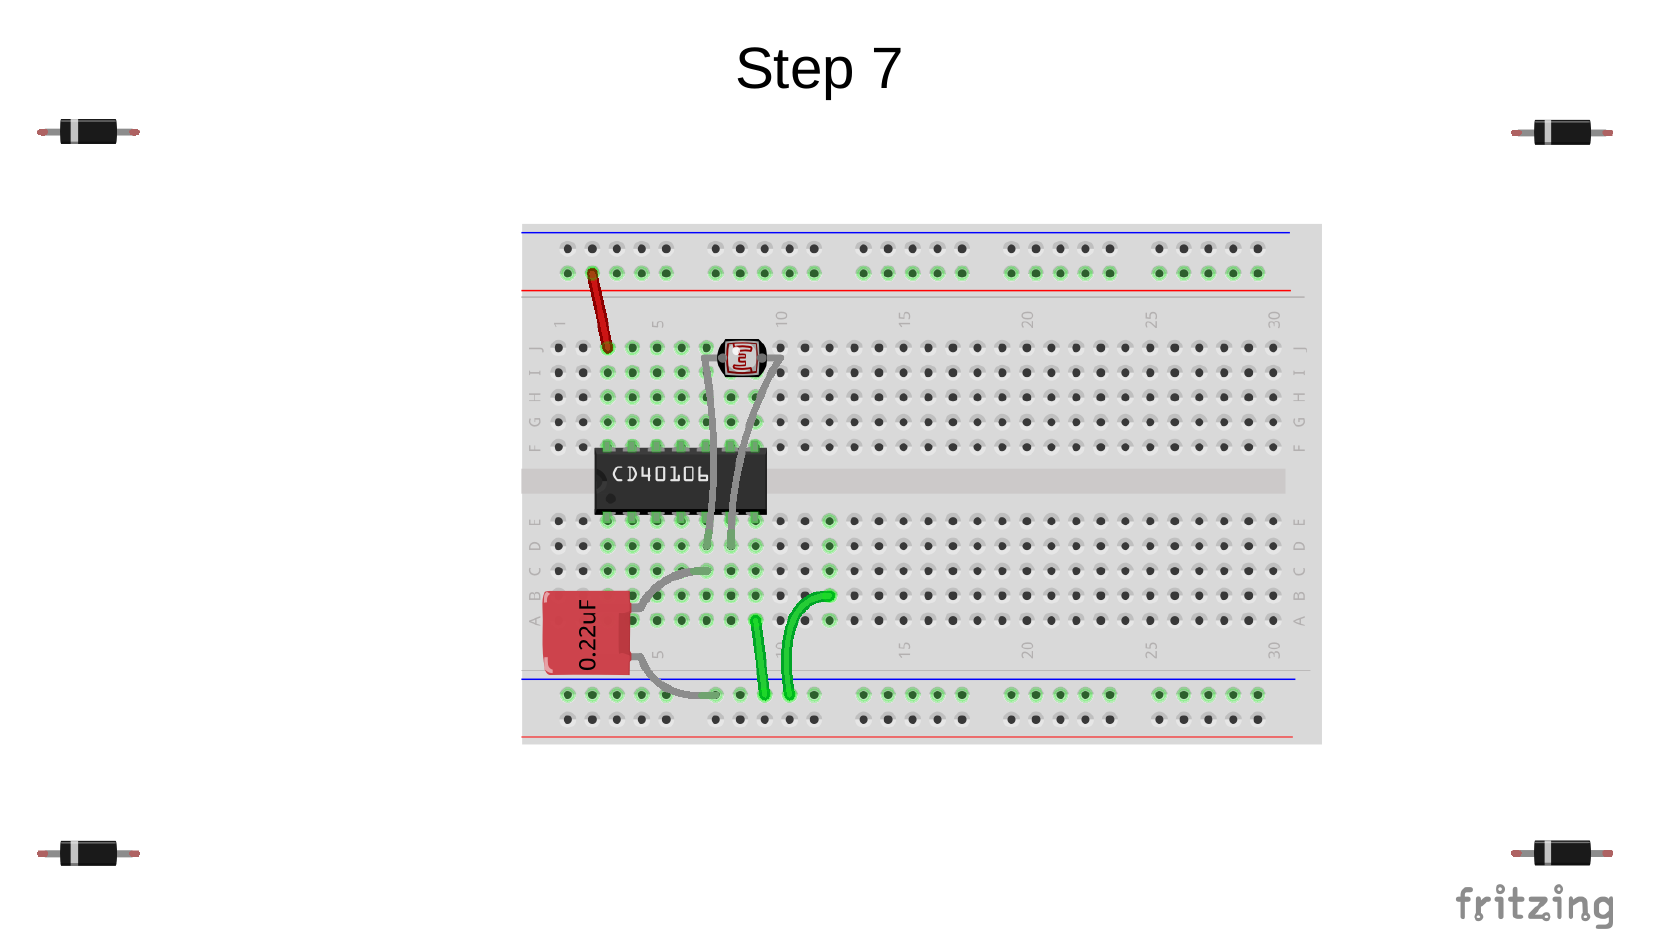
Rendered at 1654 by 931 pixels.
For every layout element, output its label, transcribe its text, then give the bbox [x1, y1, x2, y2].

picture [37, 119, 1613, 929]
title Step 7 [79, 31, 1561, 104]
